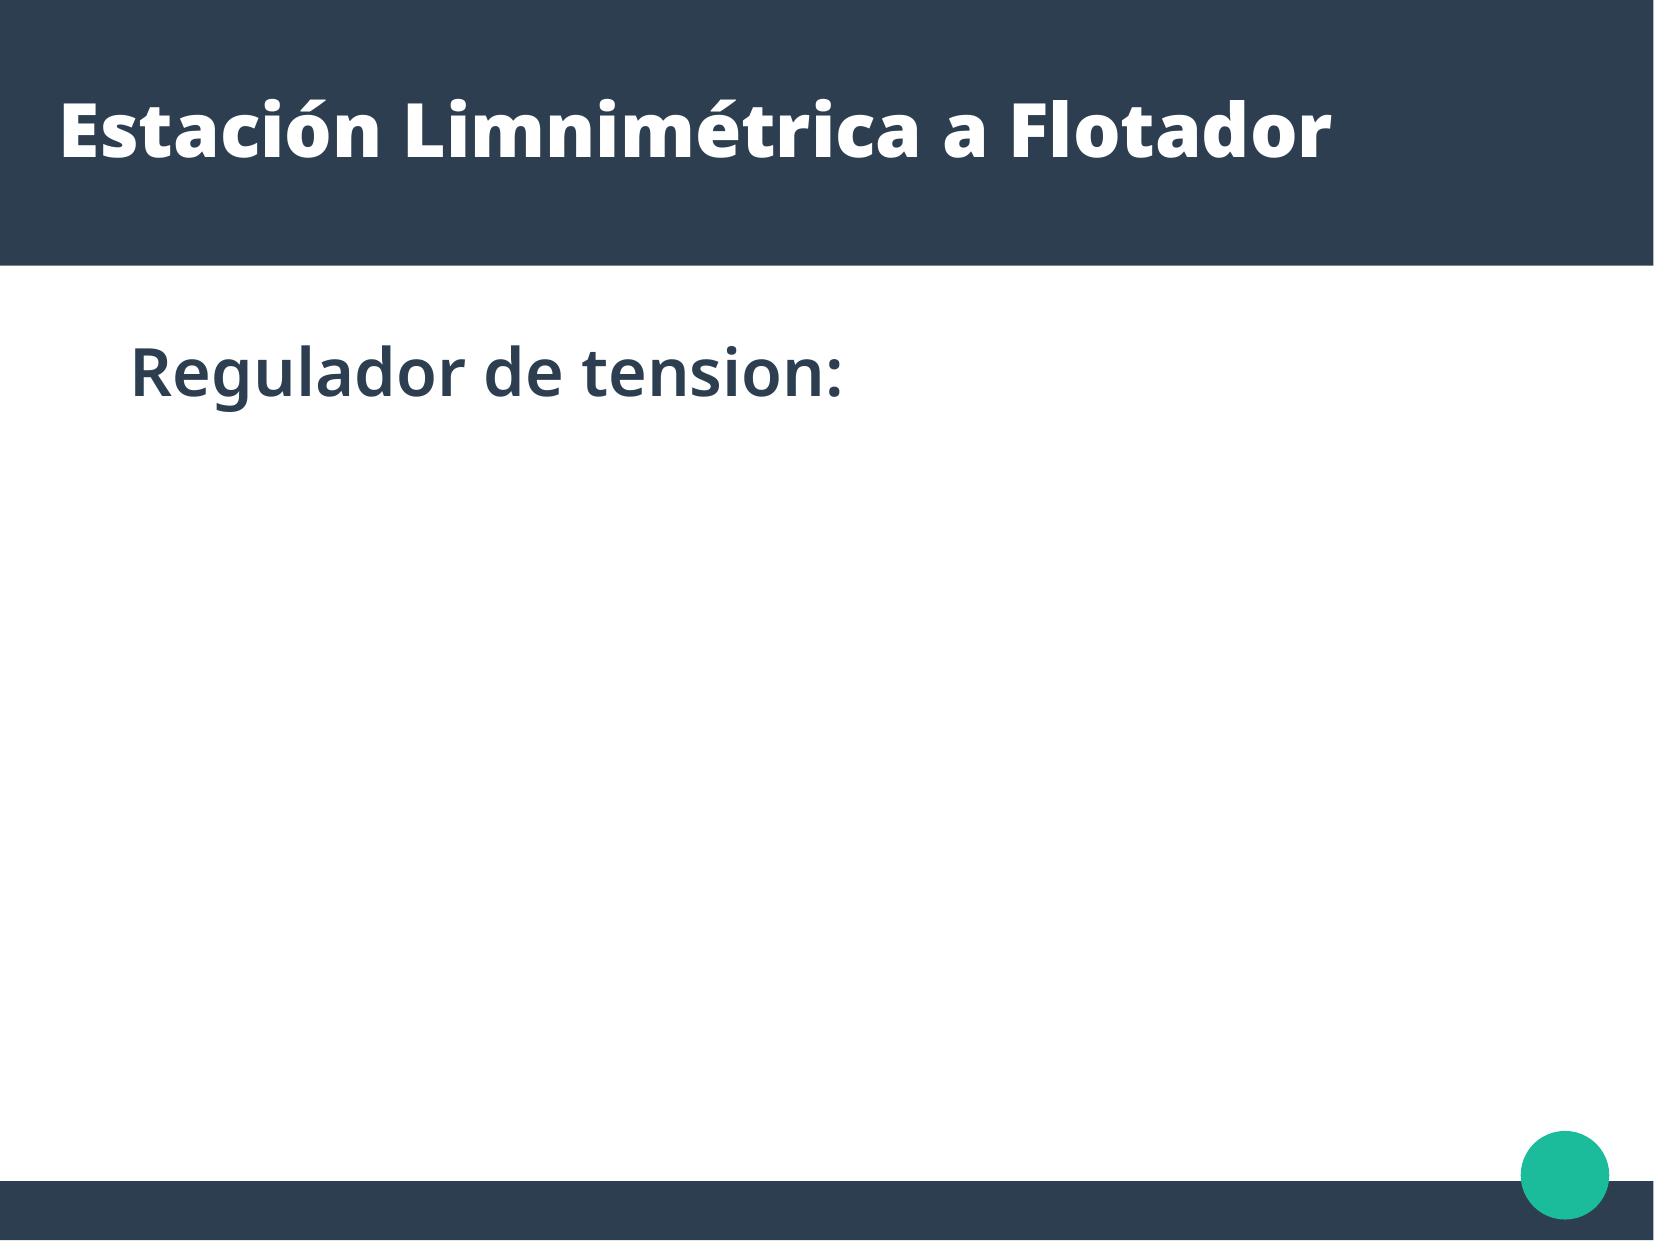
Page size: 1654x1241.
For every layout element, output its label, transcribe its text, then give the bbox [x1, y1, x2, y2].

title Estación Limnimétrica a Flotador [59, 49, 1595, 207]
list Regulador de tension: [59, 324, 1595, 1152]
